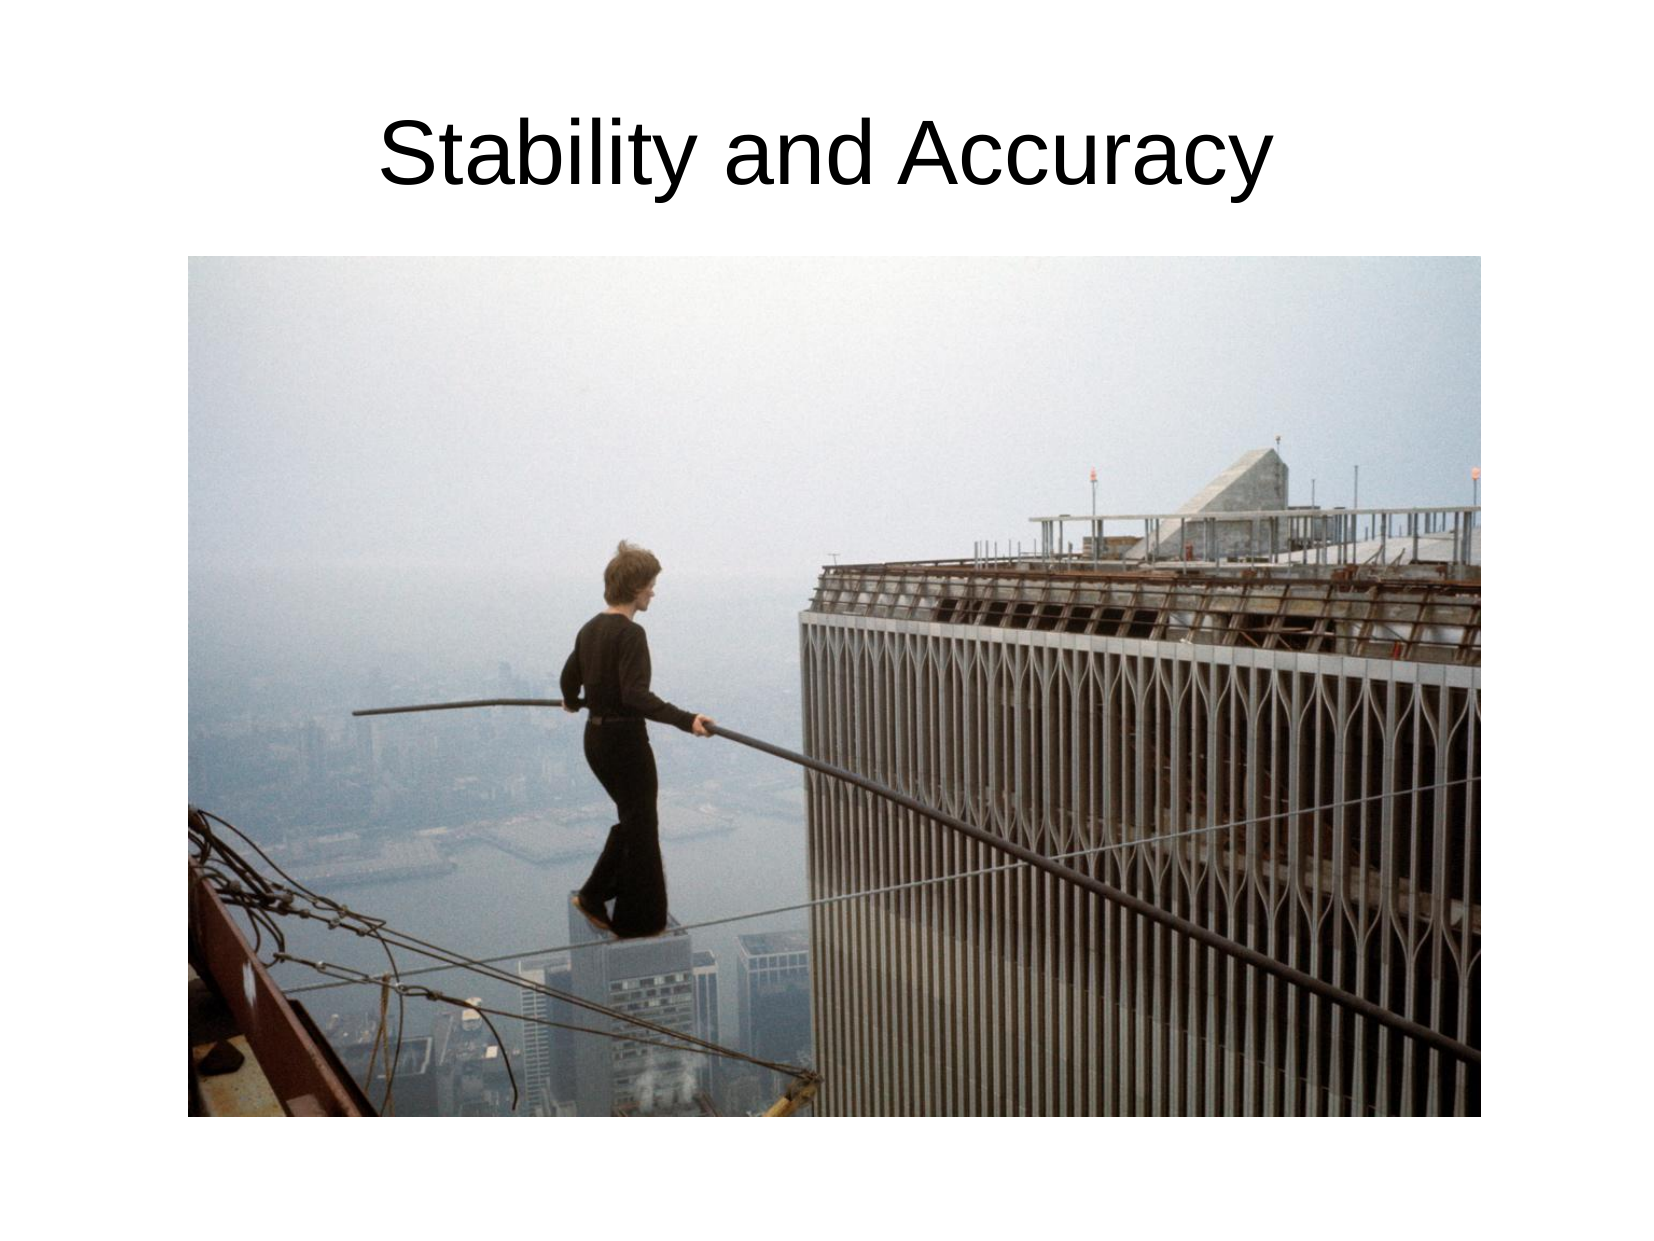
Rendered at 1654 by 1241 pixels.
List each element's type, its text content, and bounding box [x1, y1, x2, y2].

picture [188, 256, 1481, 1117]
title Stability and Accuracy [82, 49, 1571, 257]
